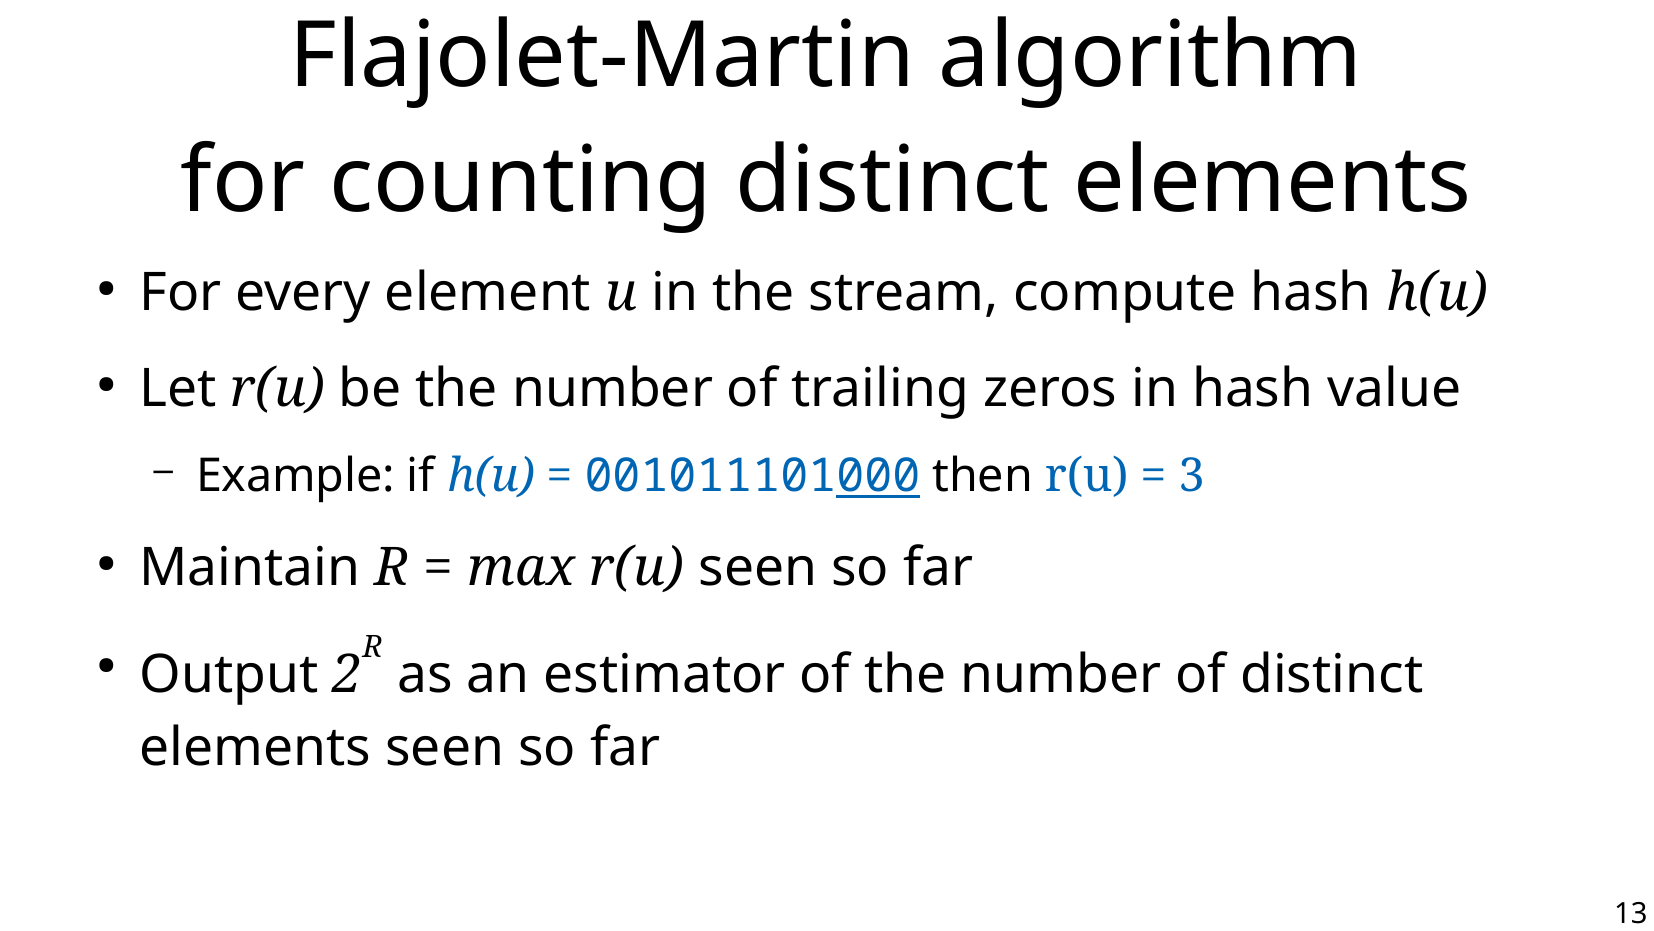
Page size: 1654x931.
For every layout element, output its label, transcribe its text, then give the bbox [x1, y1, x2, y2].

title Flajolet-Martin algorithm for counting distinct elements [82, 1, 1571, 226]
list For every element u in the stream, compute hash h(u) Let r(u) be the number of trailing zeros in hash value Example: if h(u) = 001011101000 then r(u) = 3 Maintain R = max r(u) seen so far Output 2R as an estimator of the number of distinct elements seen so far [82, 253, 1571, 793]
